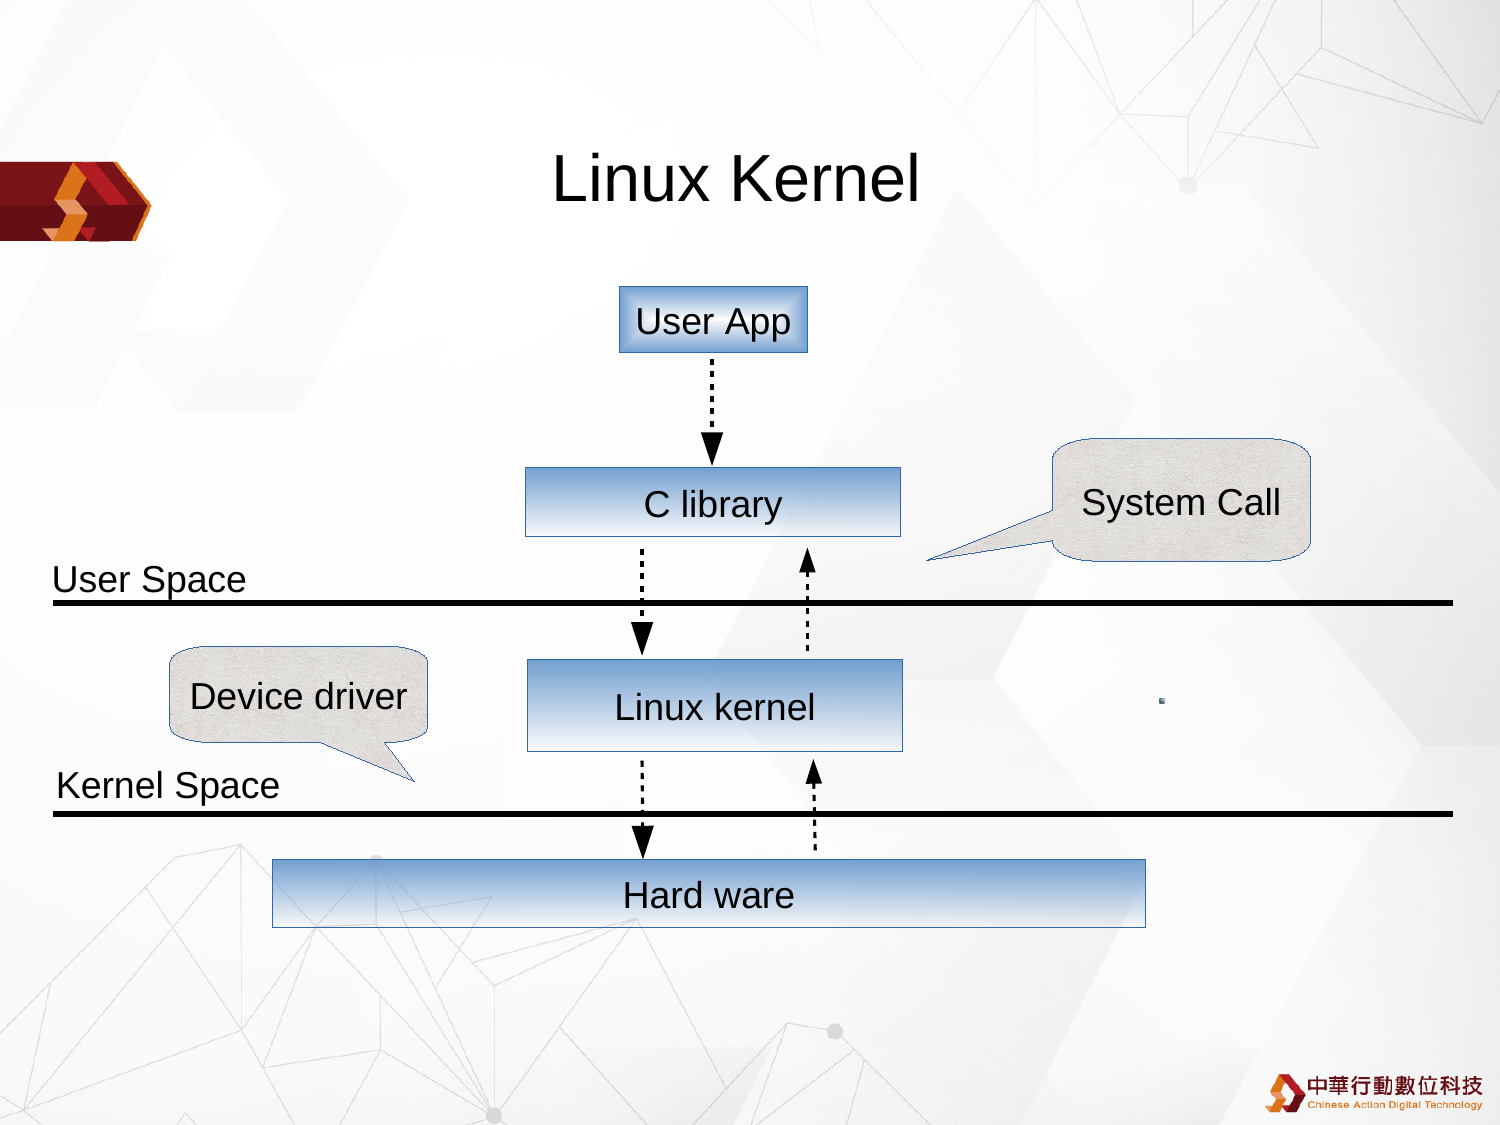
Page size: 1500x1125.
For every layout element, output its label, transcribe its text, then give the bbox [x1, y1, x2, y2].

picture [0, 0, 1500, 1125]
title Linux Kernel [107, 101, 1367, 255]
text_box User App [619, 286, 808, 353]
text_box Linux kernel [527, 659, 903, 752]
text_box User Space [36, 547, 289, 608]
text_box Kernel Space [40, 754, 352, 819]
text_box Hard ware [272, 859, 1146, 928]
text_box System Call [926, 438, 1311, 562]
text_box C library [525, 467, 901, 537]
text_box Device driver [169, 646, 428, 782]
